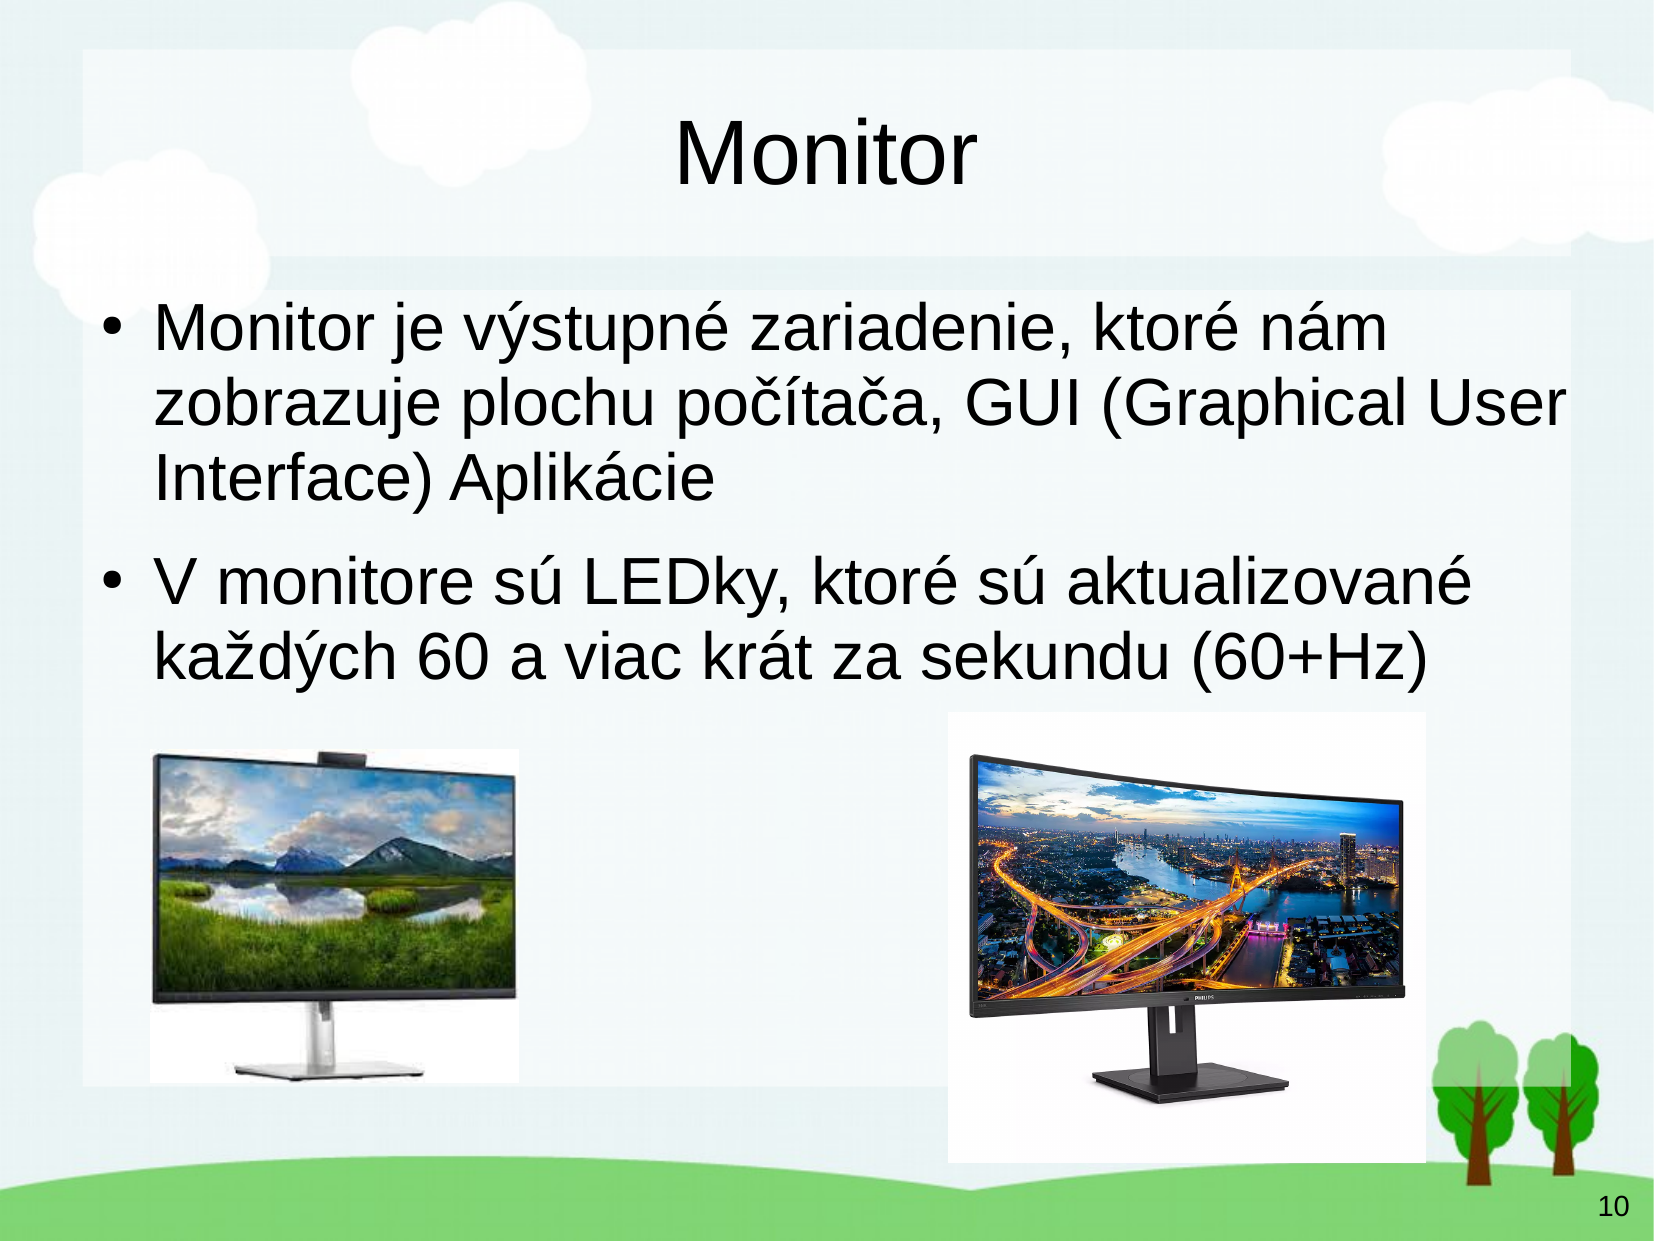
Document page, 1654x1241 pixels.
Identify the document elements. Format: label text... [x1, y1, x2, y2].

title Monitor [82, 49, 1571, 257]
picture [0, 0, 1654, 1241]
list Monitor je výstupné zariadenie, ktoré nám zobrazuje plochu počítača, GUI (Graphical User Interface) Aplikácie V monitore sú LEDky, ktoré sú aktualizované každých 60 a viac krát za sekundu (60+Hz) [82, 290, 1571, 1087]
